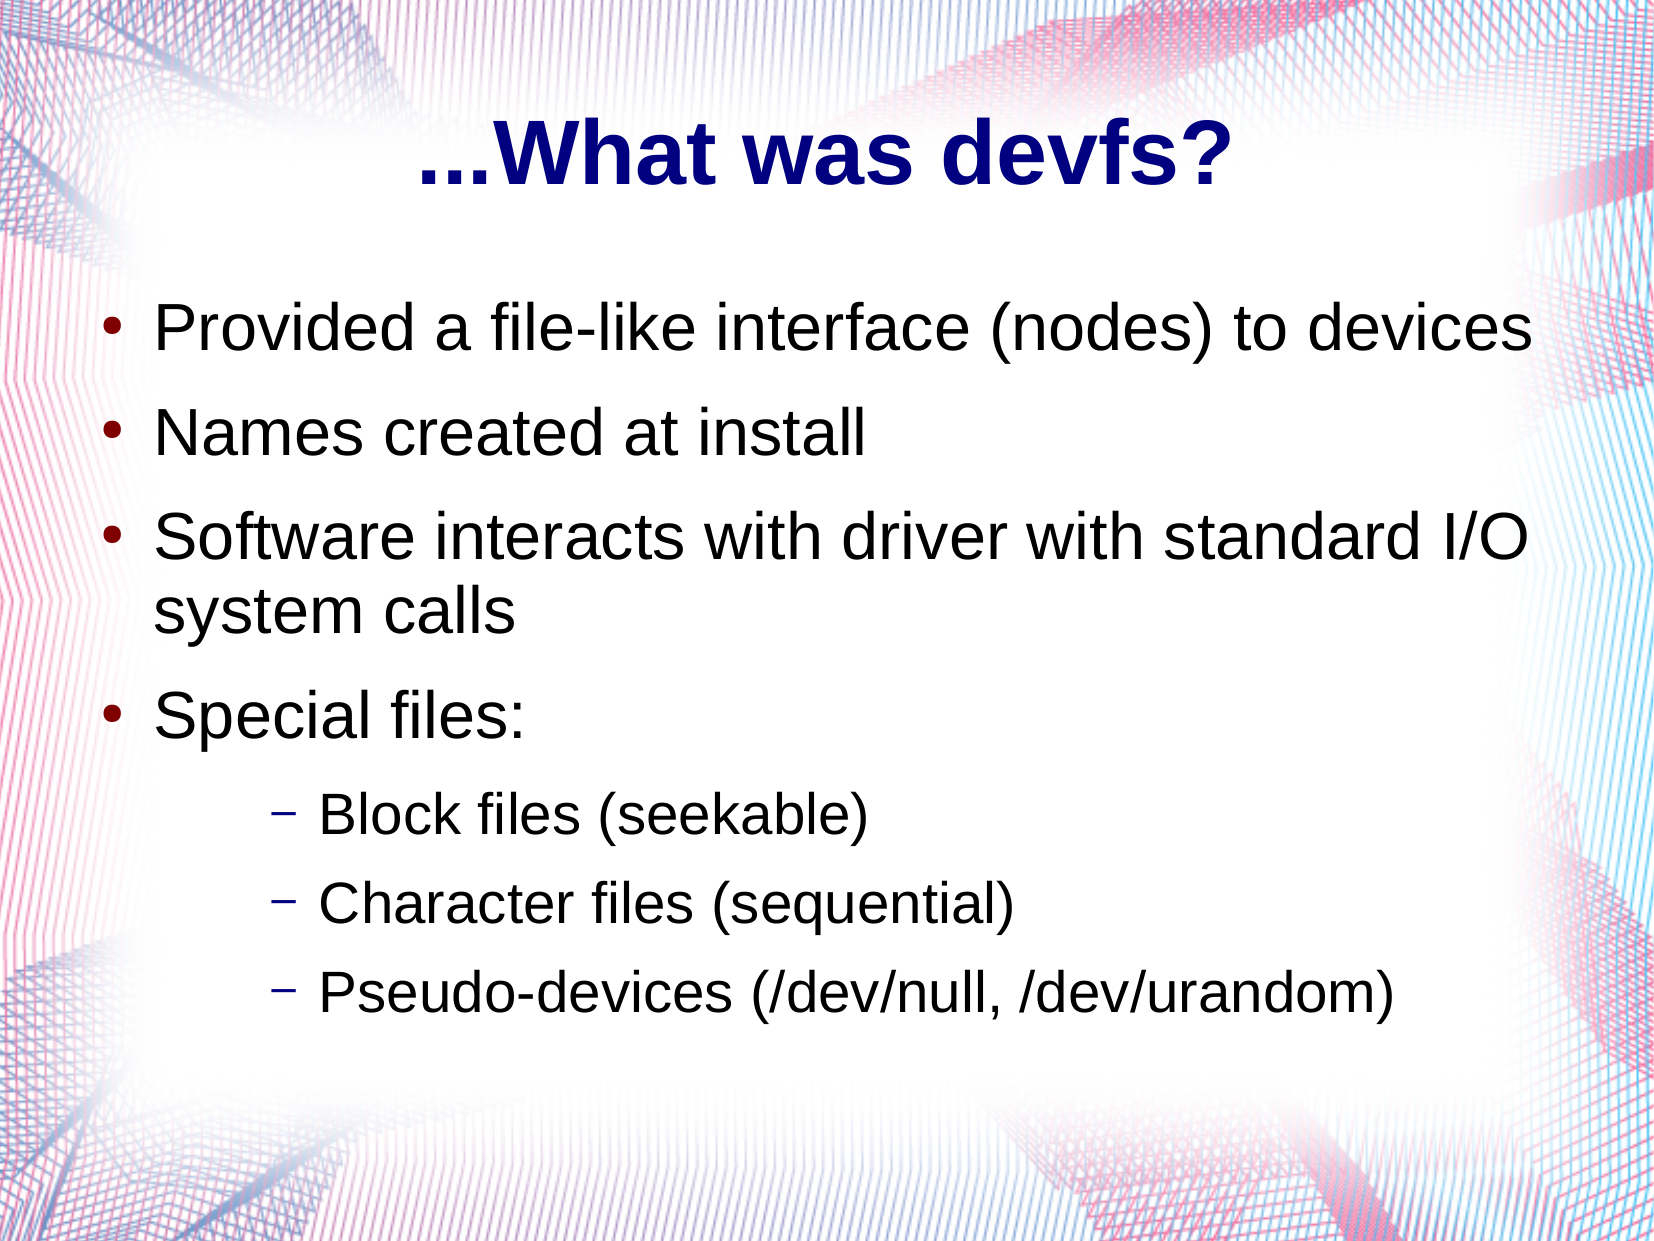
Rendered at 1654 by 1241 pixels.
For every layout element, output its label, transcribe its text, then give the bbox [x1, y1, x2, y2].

list Provided a file-like interface (nodes) to devices Names created at install Software interacts with driver with standard I/O system calls Special files: Block files (seekable) Character files (sequential) Pseudo-devices (/dev/null, /dev/urandom) [82, 290, 1571, 1109]
picture [0, 0, 1654, 1241]
title ...What was devfs? [82, 49, 1571, 257]
